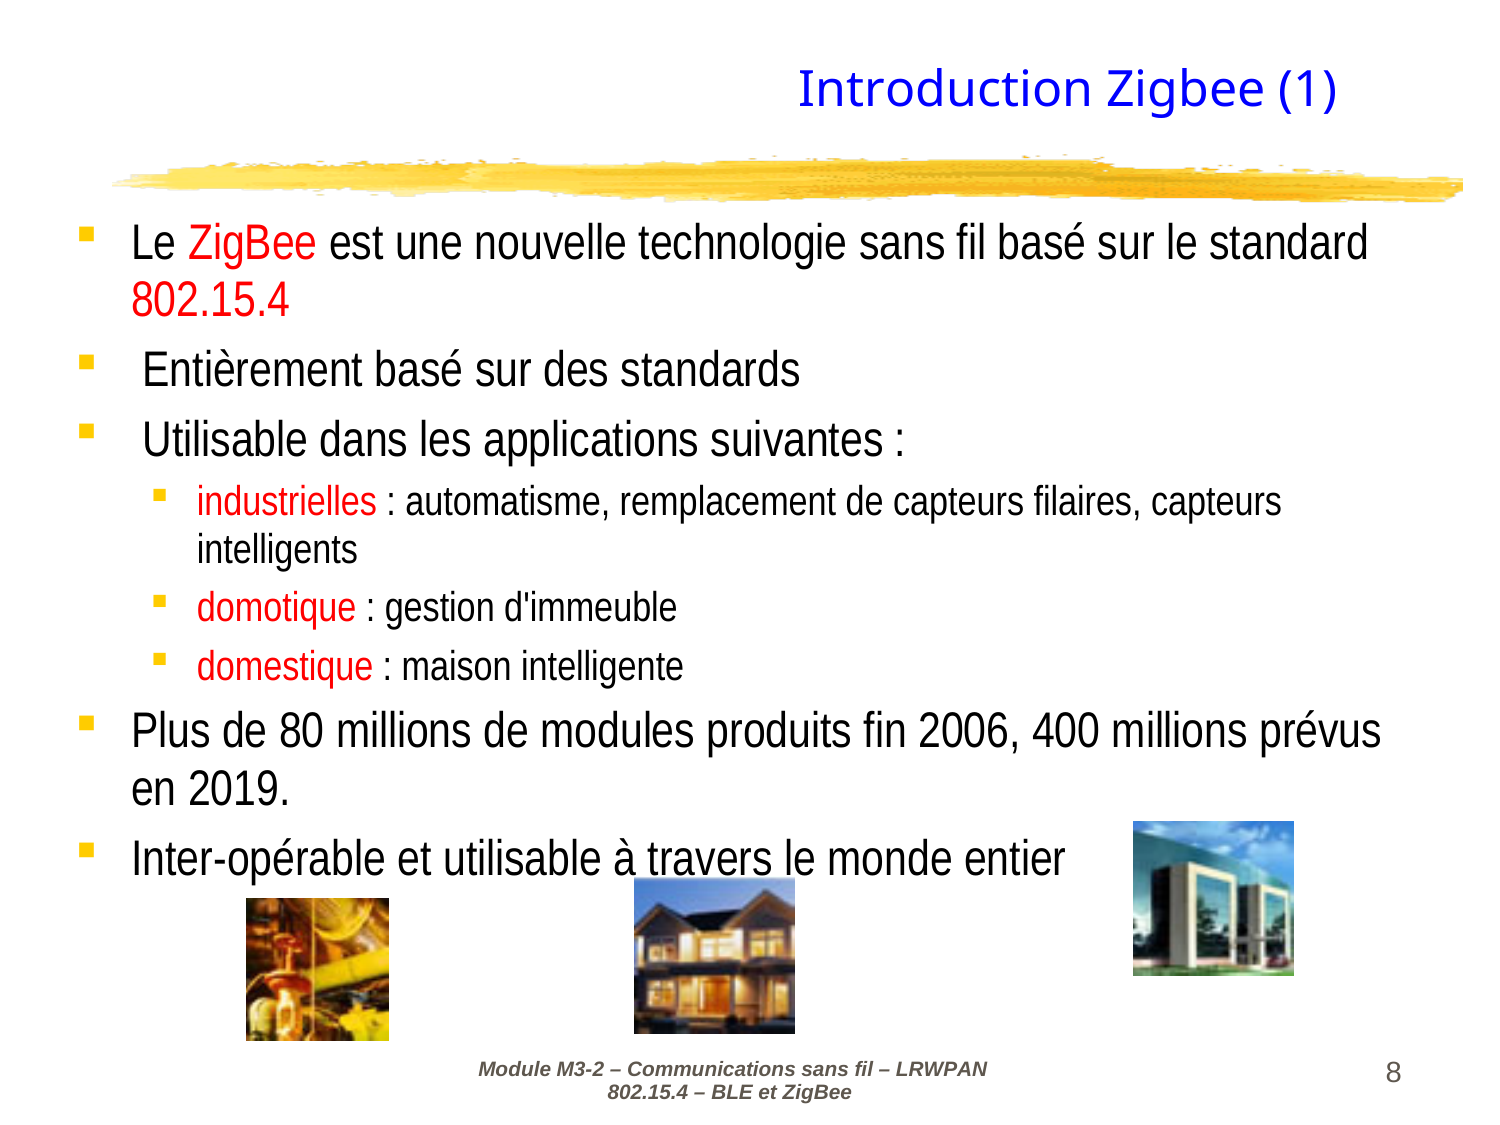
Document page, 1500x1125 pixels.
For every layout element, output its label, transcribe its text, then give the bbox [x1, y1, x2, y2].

picture [634, 876, 795, 1034]
title Introduction Zigbee (1) [62, 37, 1338, 138]
picture [246, 898, 389, 1041]
picture [1133, 821, 1294, 976]
picture [112, 149, 1463, 213]
list Le ZigBee est une nouvelle technologie sans fil basé sur le standard 802.15.4 Entièrement basé sur des standards Utilisable dans les applications suivantes : industrielles : automatisme, remplacement de capteurs filaires, capteurs intelligents domotique : gestion d'immeuble domestique : maison intelligente Plus de 80 millions de modules produits fin 2006, 400 millions prévus en 2019. Inter-opérable et utilisable à travers le monde entier [74, 212, 1417, 891]
